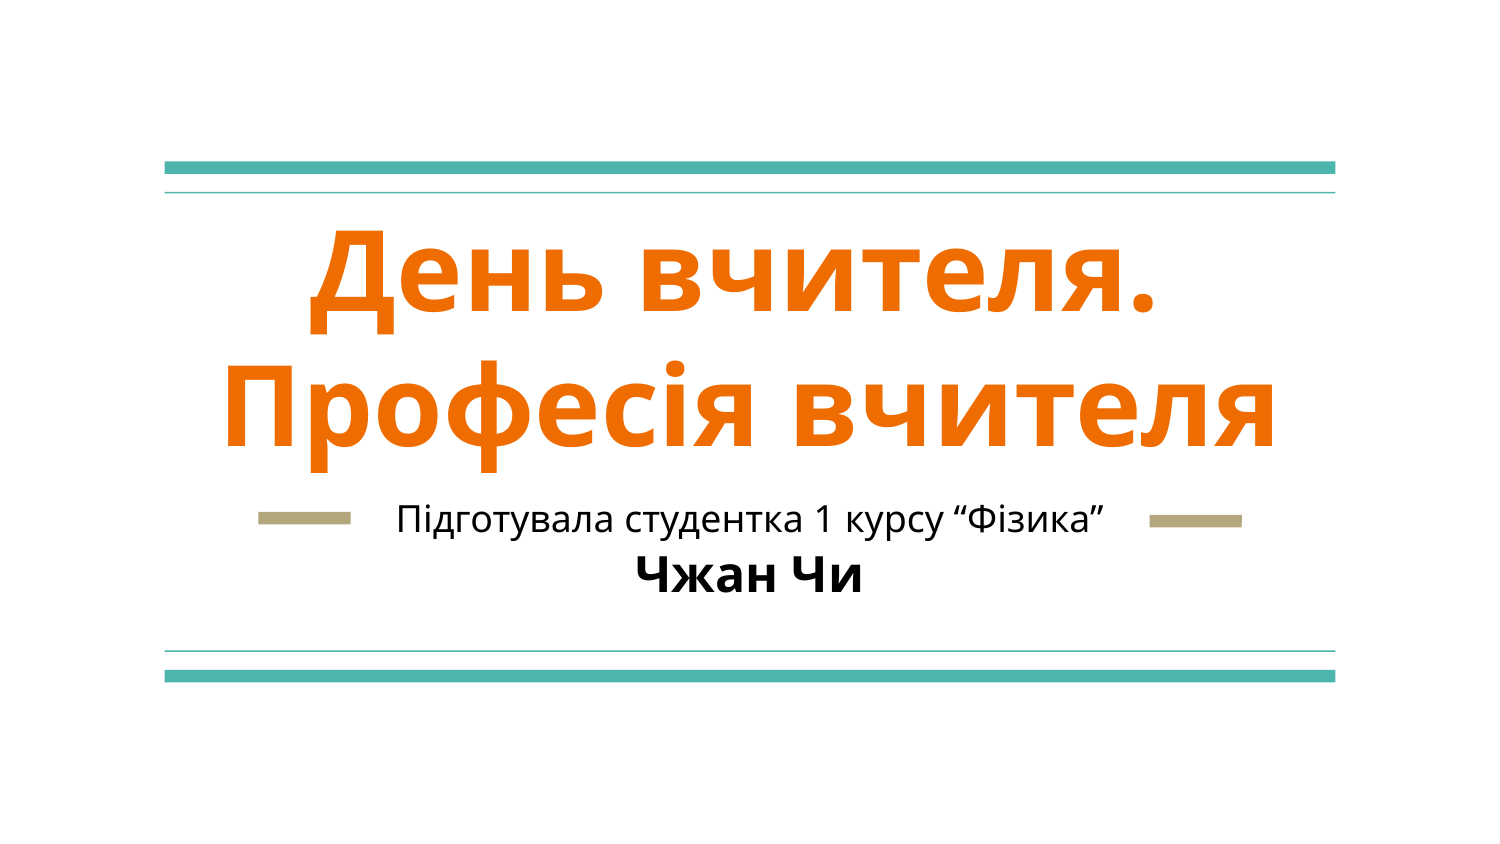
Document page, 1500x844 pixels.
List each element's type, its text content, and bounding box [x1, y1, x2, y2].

subtitle Підготувала студентка 1 курсу “Фізика” Чжан Чи [350, 467, 1150, 598]
title День вчителя. Професія вчителя [164, 215, 1336, 484]
